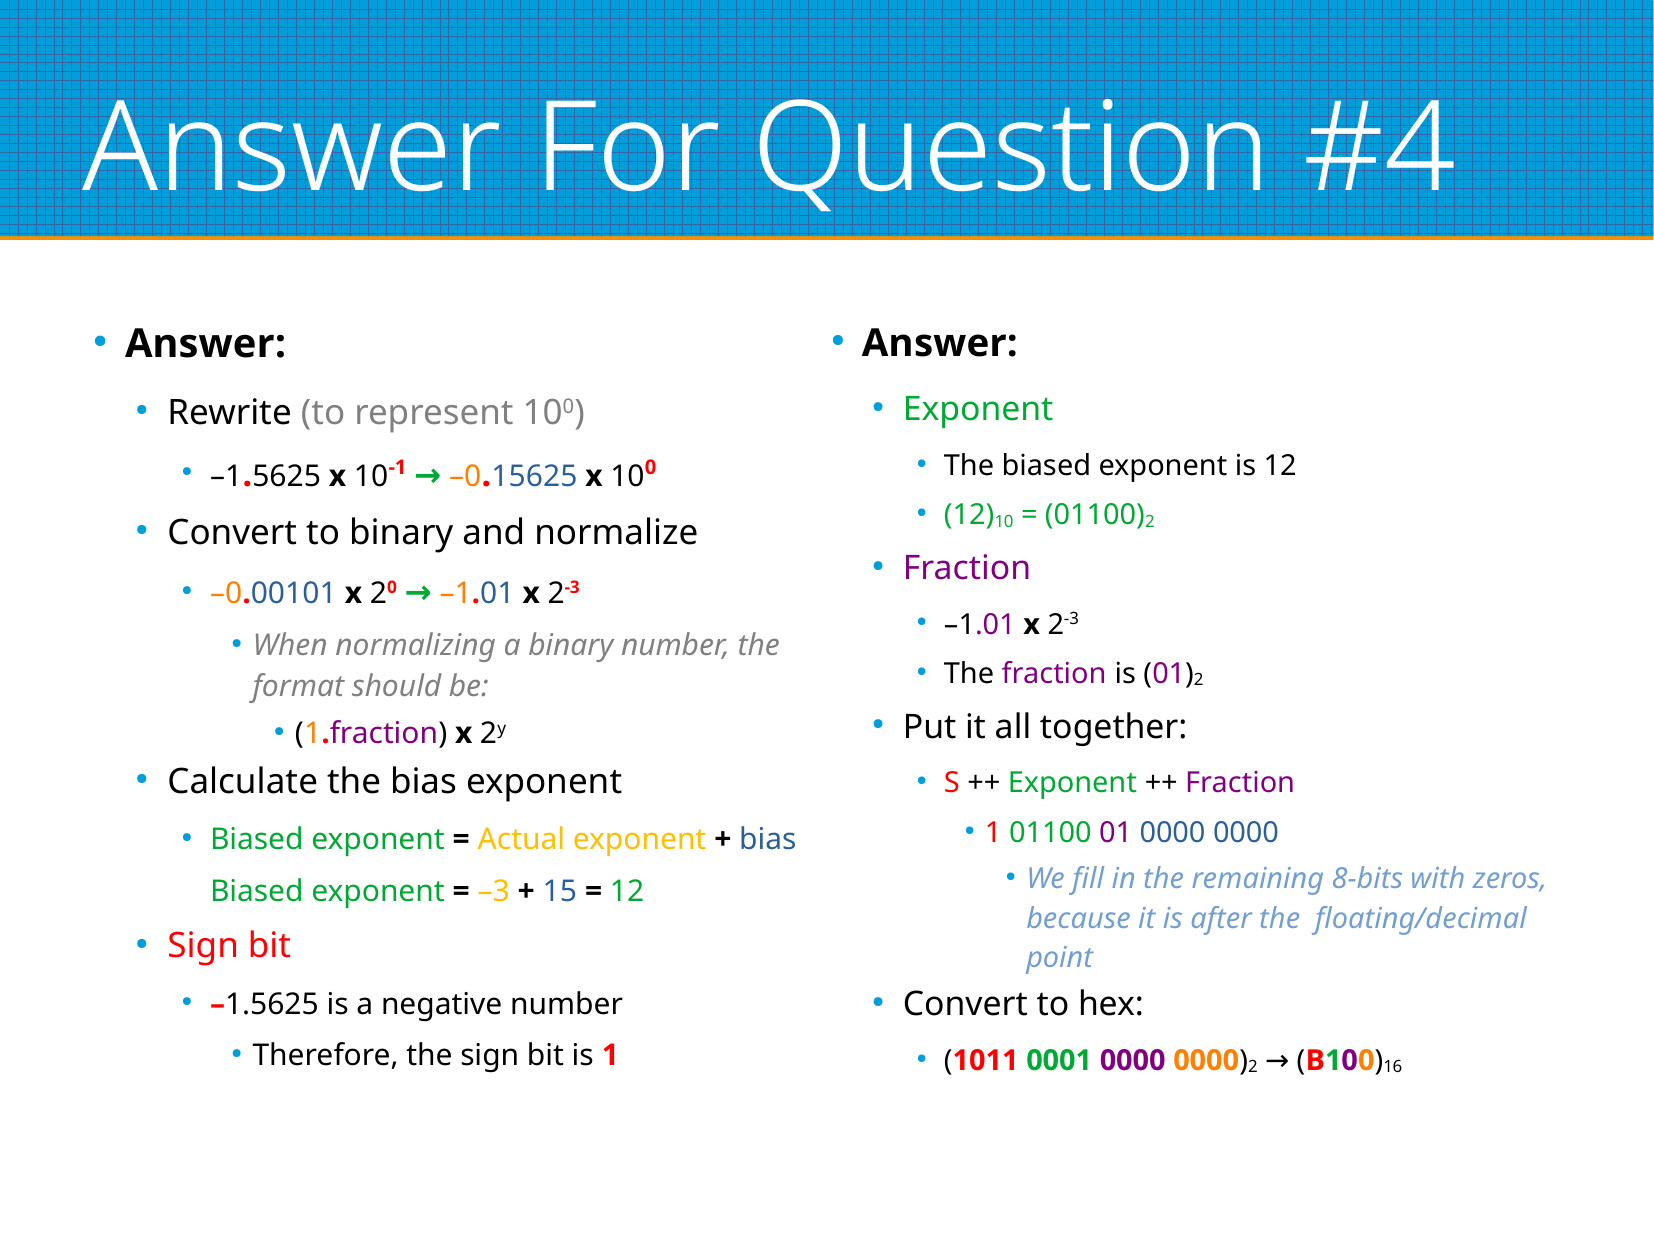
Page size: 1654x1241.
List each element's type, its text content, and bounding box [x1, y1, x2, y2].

list Answer: Rewrite (to represent 100) –1.5625 x 10-1 → –0.15625 x 100 Convert to binary and normalize –0.00101 x 20 → –1.01 x 2-3 When normalizing a binary number, the format should be: (1.fraction) x 2y Calculate the bias exponent Biased exponent = Actual exponent + bias Biased exponent = –3 + 15 = 12 Sign bit –1.5625 is a negative number Therefore, the sign bit is 1 [82, 314, 820, 1081]
title Answer For Question #4 [82, 19, 1571, 227]
list Answer: Exponent The biased exponent is 12 (12)10 = (01100)2 Fraction –1.01 x 2-3 The fraction is (01)2 Put it all together: S ++ Exponent ++ Fraction 1 01100 01 0000 0000 We fill in the remaining 8-bits with zeros, because it is after the floating/decimal point Convert to hex: (1011 0001 0000 0000)2 → (B100)16 [820, 314, 1565, 1081]
